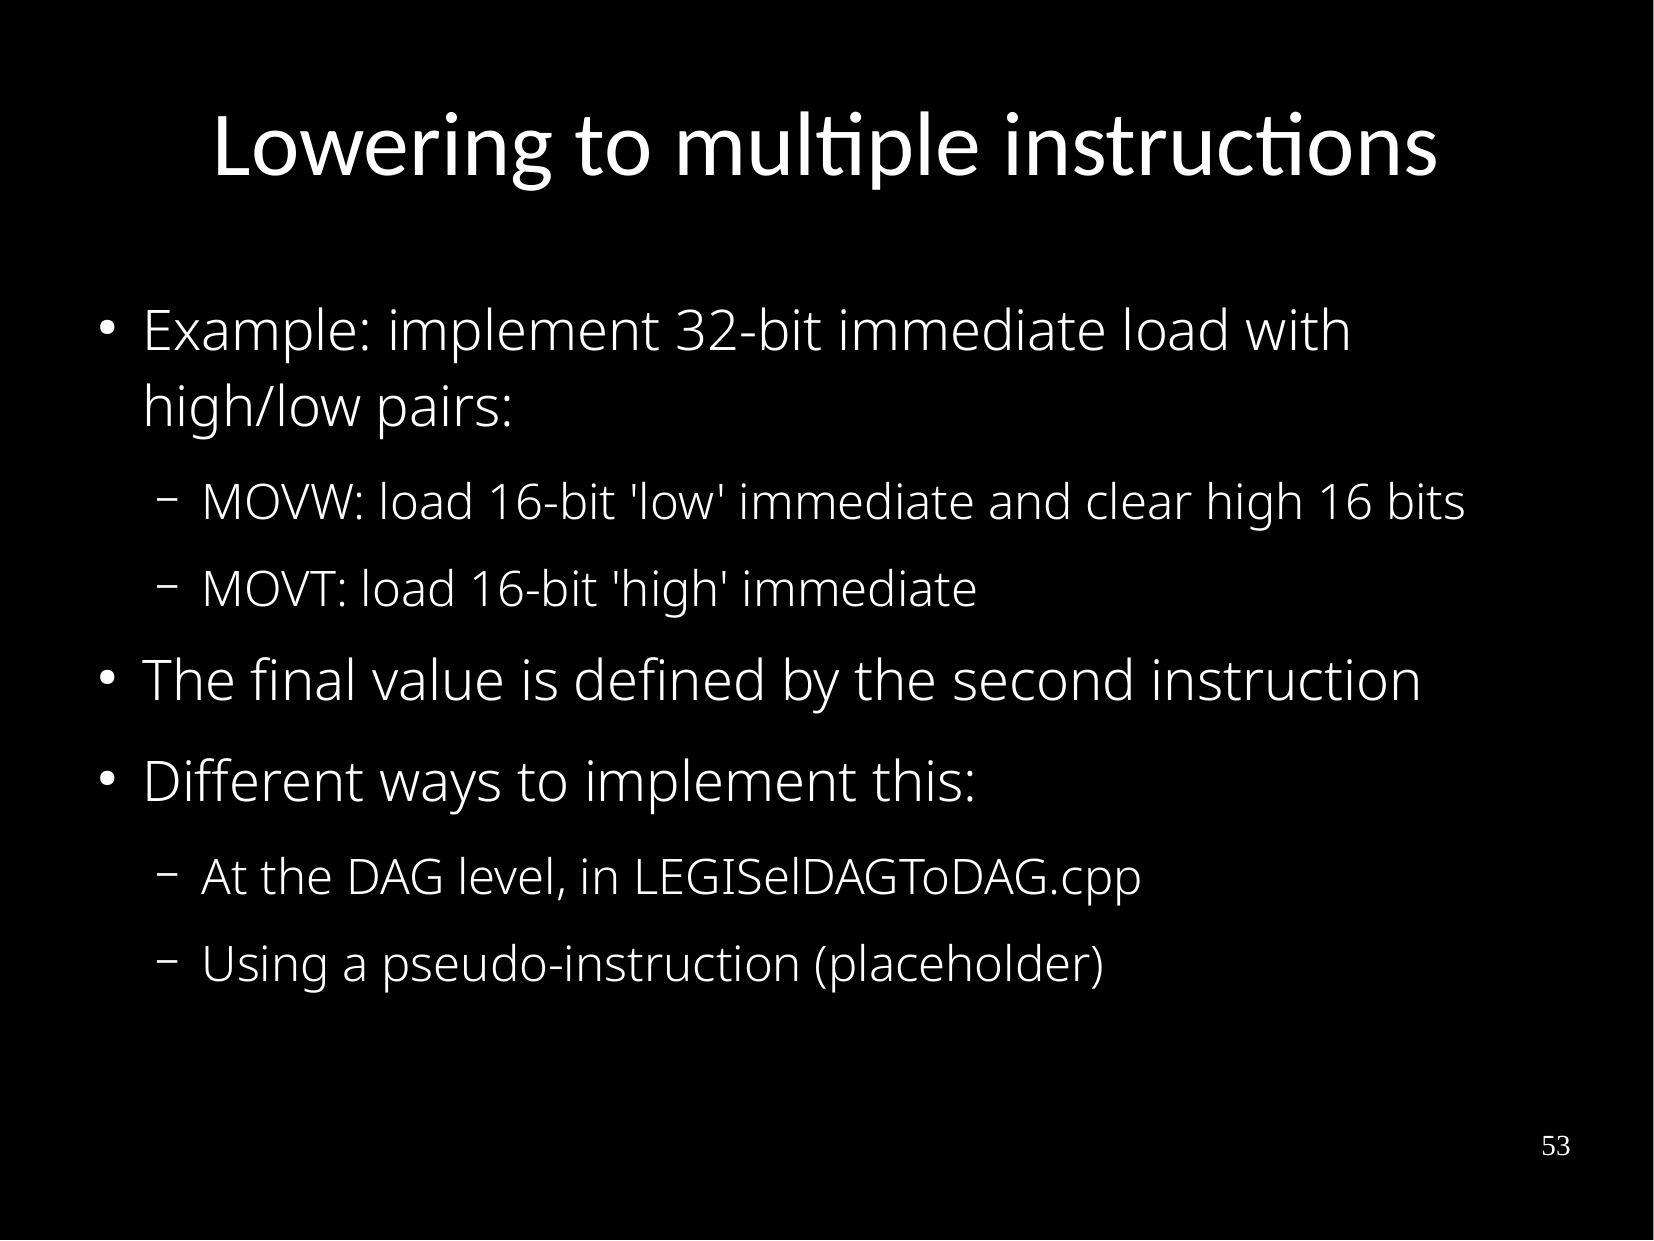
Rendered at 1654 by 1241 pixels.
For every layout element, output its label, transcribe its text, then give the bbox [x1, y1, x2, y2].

list Example: implement 32-bit immediate load with high/low pairs: MOVW: load 16-bit 'low' immediate and clear high 16 bits MOVT: load 16-bit 'high' immediate The final value is defined by the second instruction Different ways to implement this: At the DAG level, in LEGISelDAGToDAG.cpp Using a pseudo-instruction (placeholder) [82, 290, 1571, 1010]
title Lowering to multiple instructions [82, 49, 1571, 257]
